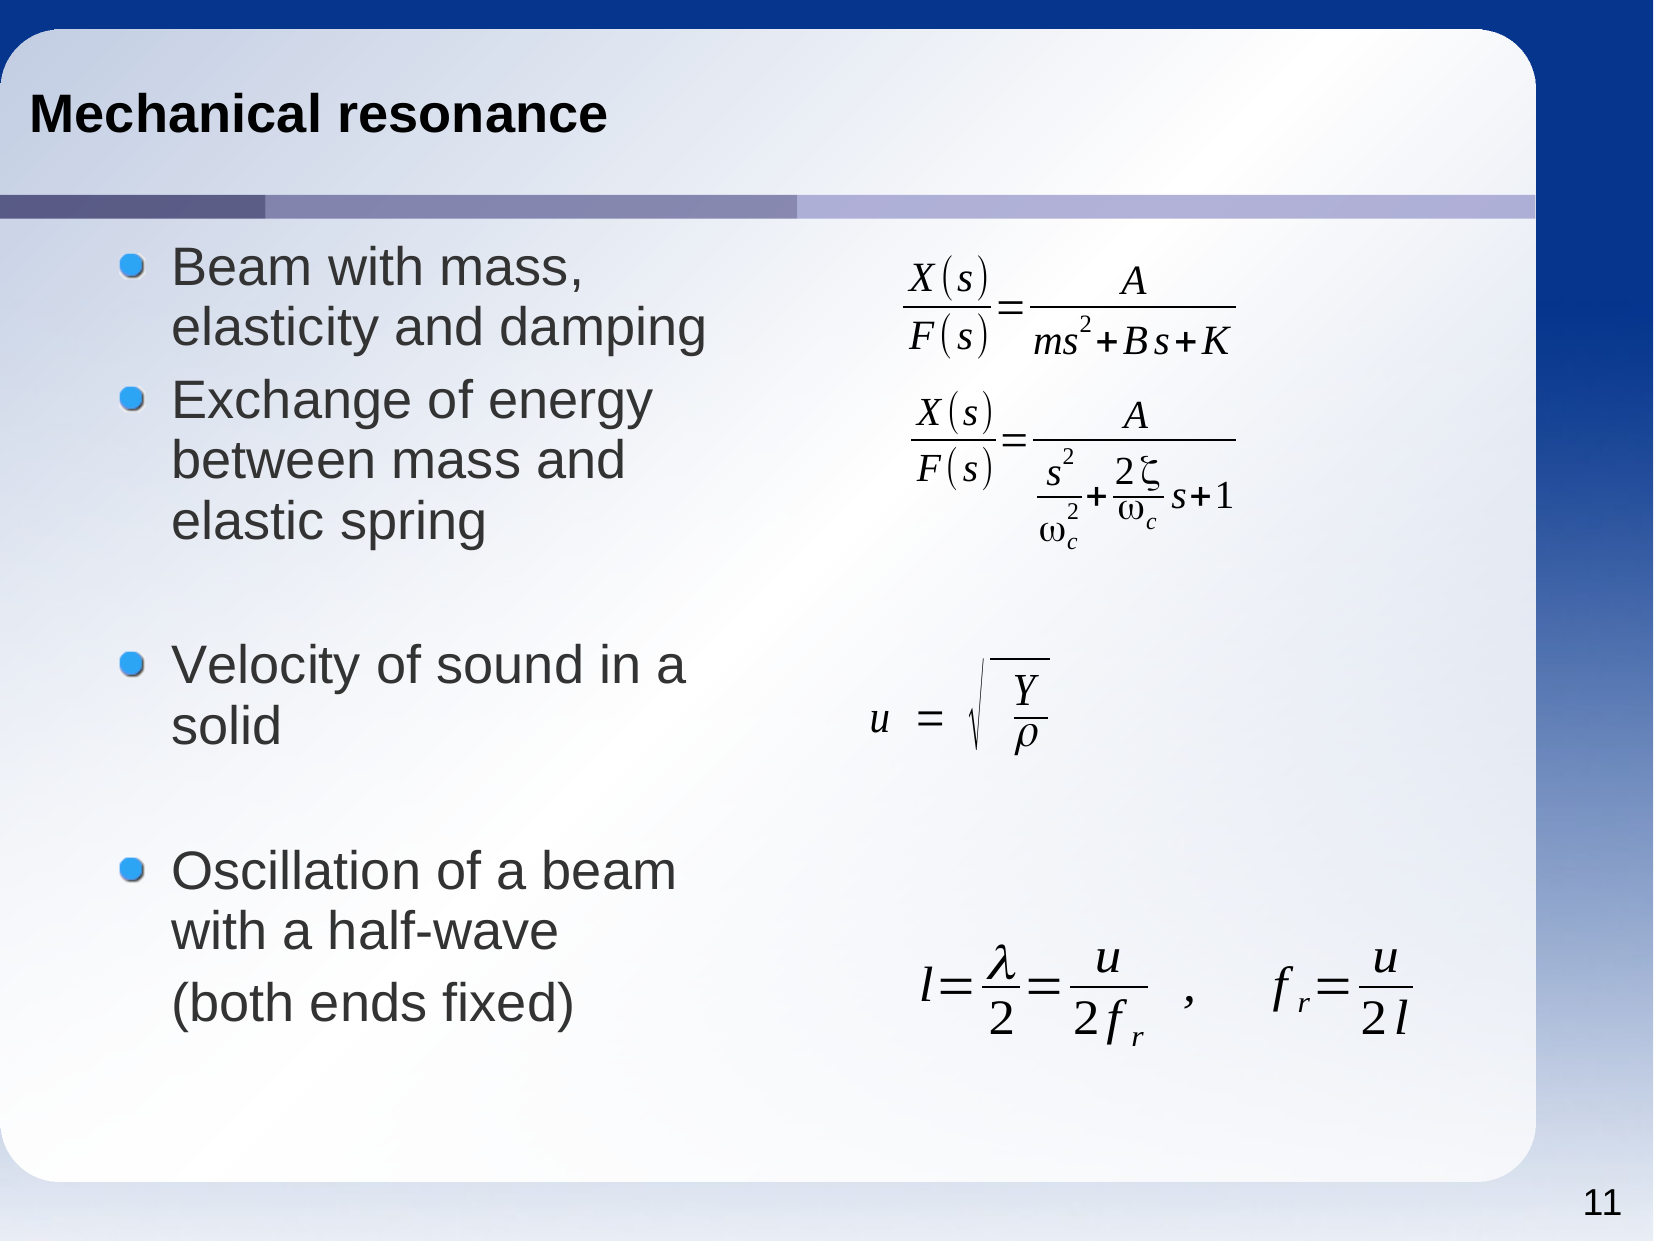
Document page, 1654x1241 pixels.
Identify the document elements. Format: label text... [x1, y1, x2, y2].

title Mechanical resonance [29, 49, 1506, 178]
chart [903, 389, 1244, 555]
chart [912, 928, 1421, 1053]
list Beam with mass, elasticity and damping Exchange of energy between mass and elastic spring Velocity of sound in a solid Oscillation of a beam with a half-wave (both ends fixed) [29, 236, 750, 1152]
picture [0, 0, 1654, 1241]
chart [863, 656, 1057, 759]
chart [895, 254, 1244, 363]
